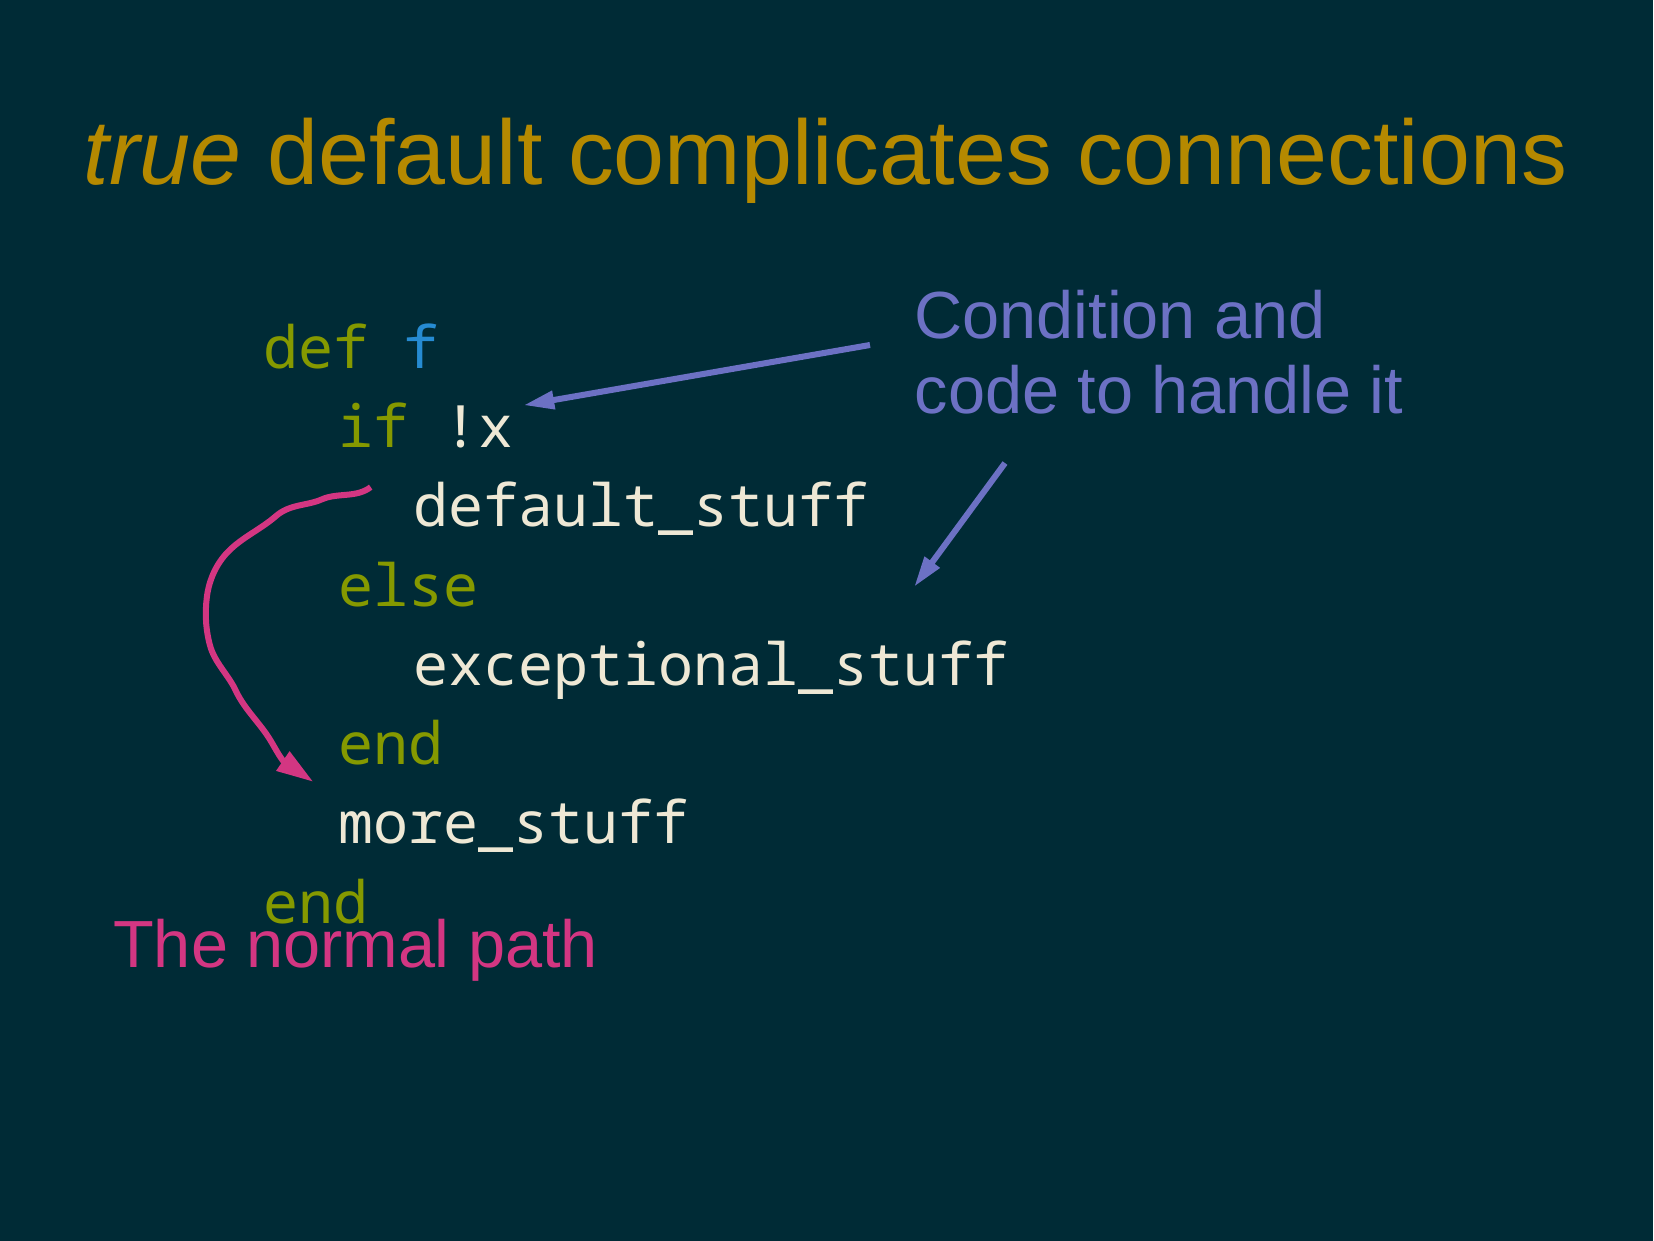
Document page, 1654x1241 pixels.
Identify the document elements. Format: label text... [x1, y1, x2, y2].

text_box def f if !x default_stuff else exceptional_stuff end more_stuff end [248, 298, 1404, 1019]
text_box Condition and code to handle it [900, 270, 1421, 436]
text_box The normal path [98, 900, 616, 990]
title true default complicates connections [82, 49, 1571, 257]
